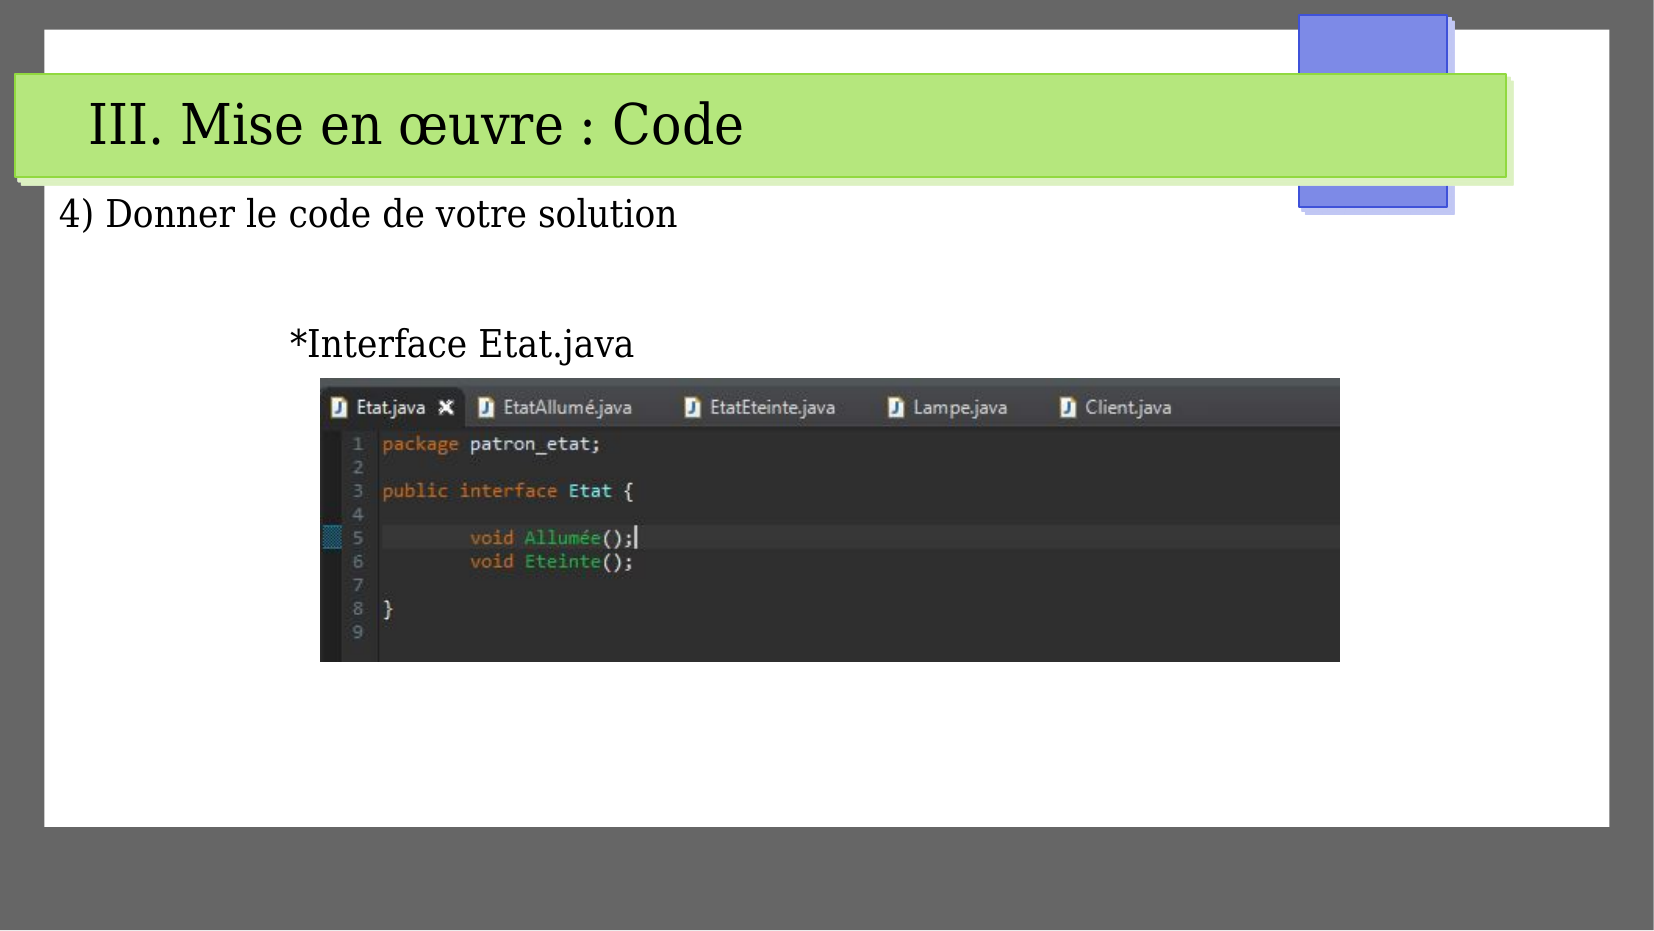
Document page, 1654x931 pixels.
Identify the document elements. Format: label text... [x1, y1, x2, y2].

picture [320, 378, 1340, 662]
list 4) Donner le code de votre solution *Interface Etat.java [59, 191, 1565, 827]
title III. Mise en œuvre : Code [88, 73, 1506, 178]
